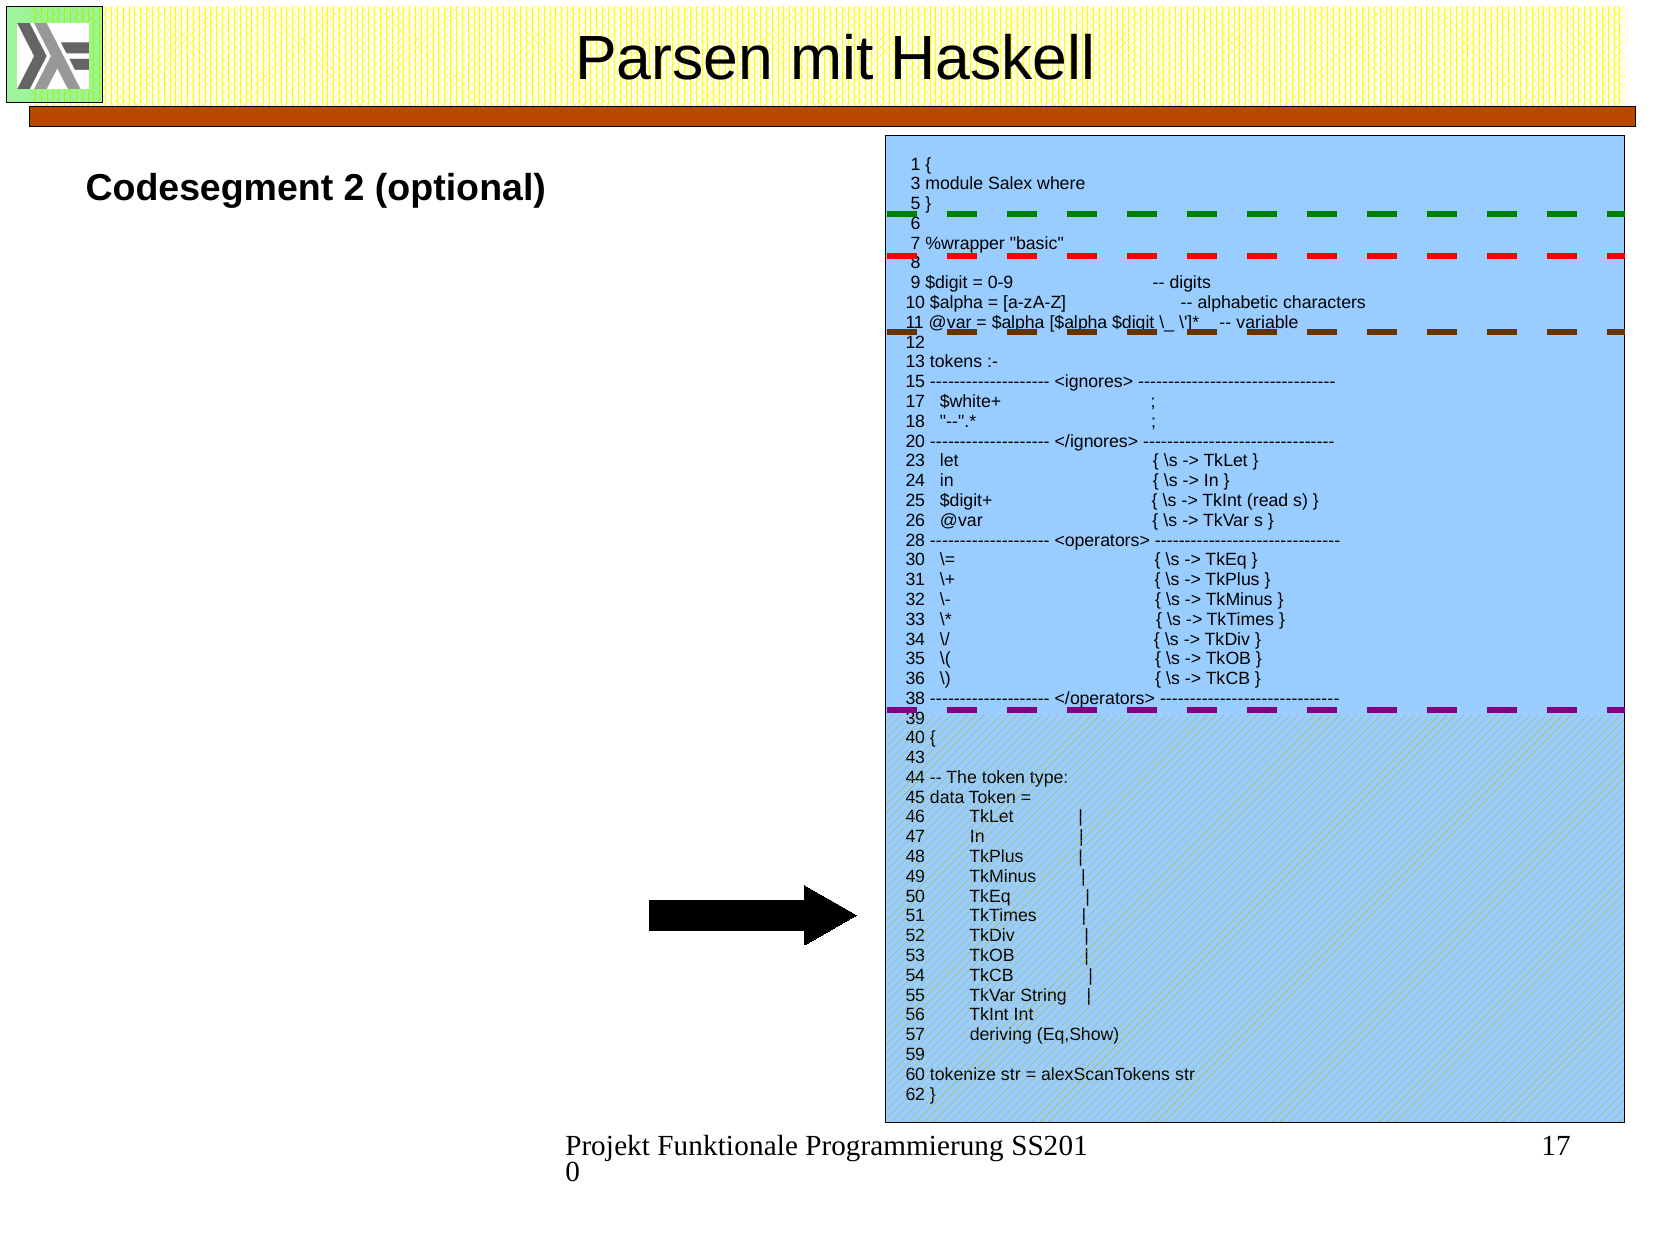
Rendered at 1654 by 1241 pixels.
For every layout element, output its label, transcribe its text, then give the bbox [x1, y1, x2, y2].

text_box [6, 5, 1636, 127]
text_box [839, 905, 857, 926]
picture [17, 23, 89, 89]
title Parsen mit Haskell [206, 15, 1465, 101]
text_box [885, 714, 1625, 1123]
text_box 1 { 3 module Salex where 5 } 6 7 %wrapper "basic" 8 9 $digit = 0-9 -- digits 10 $alpha = [a-zA-Z] -- alphabetic characters 11 @var = $alpha [$alpha $digit \_ \']* -- variable 12 13 tokens :- 15 -------------------- <ignores> --------------------------------- 17 $white+ ; 18 "--".* ; 20 -------------------- </ignores> -------------------------------- 23 let { \s -> TkLet } 24 in { \s -> In } 25 $digit+ { \s -> TkInt (read s) } 26 @var { \s -> TkVar s } 28 -------------------- <operators> ------------------------------- 30 \= { \s -> TkEq } 31 \+ { \s -> TkPlus } 32 \- { \s -> TkMinus } 33 \* { \s -> TkTimes } 34 \/ { \s -> TkDiv } 35 \( { \s -> TkOB } 36 \) { \s -> TkCB } 38 -------------------- </operators> ------------------------------ 39 40 { 43 44 -- The token type: 45 data Token = 46 TkLet | 47 In | 48 TkPlus | 49 TkMinus | 50 TkEq | 51 TkTimes | 52 TkDiv | 53 TkOB | 54 TkCB | 55 TkVar String | 56 TkInt Int 57 deriving (Eq,Show) 59 60 tokenize str = alexScanTokens str 62 } [885, 135, 1625, 714]
text_box Codesegment 2 (optional) [70, 159, 839, 987]
